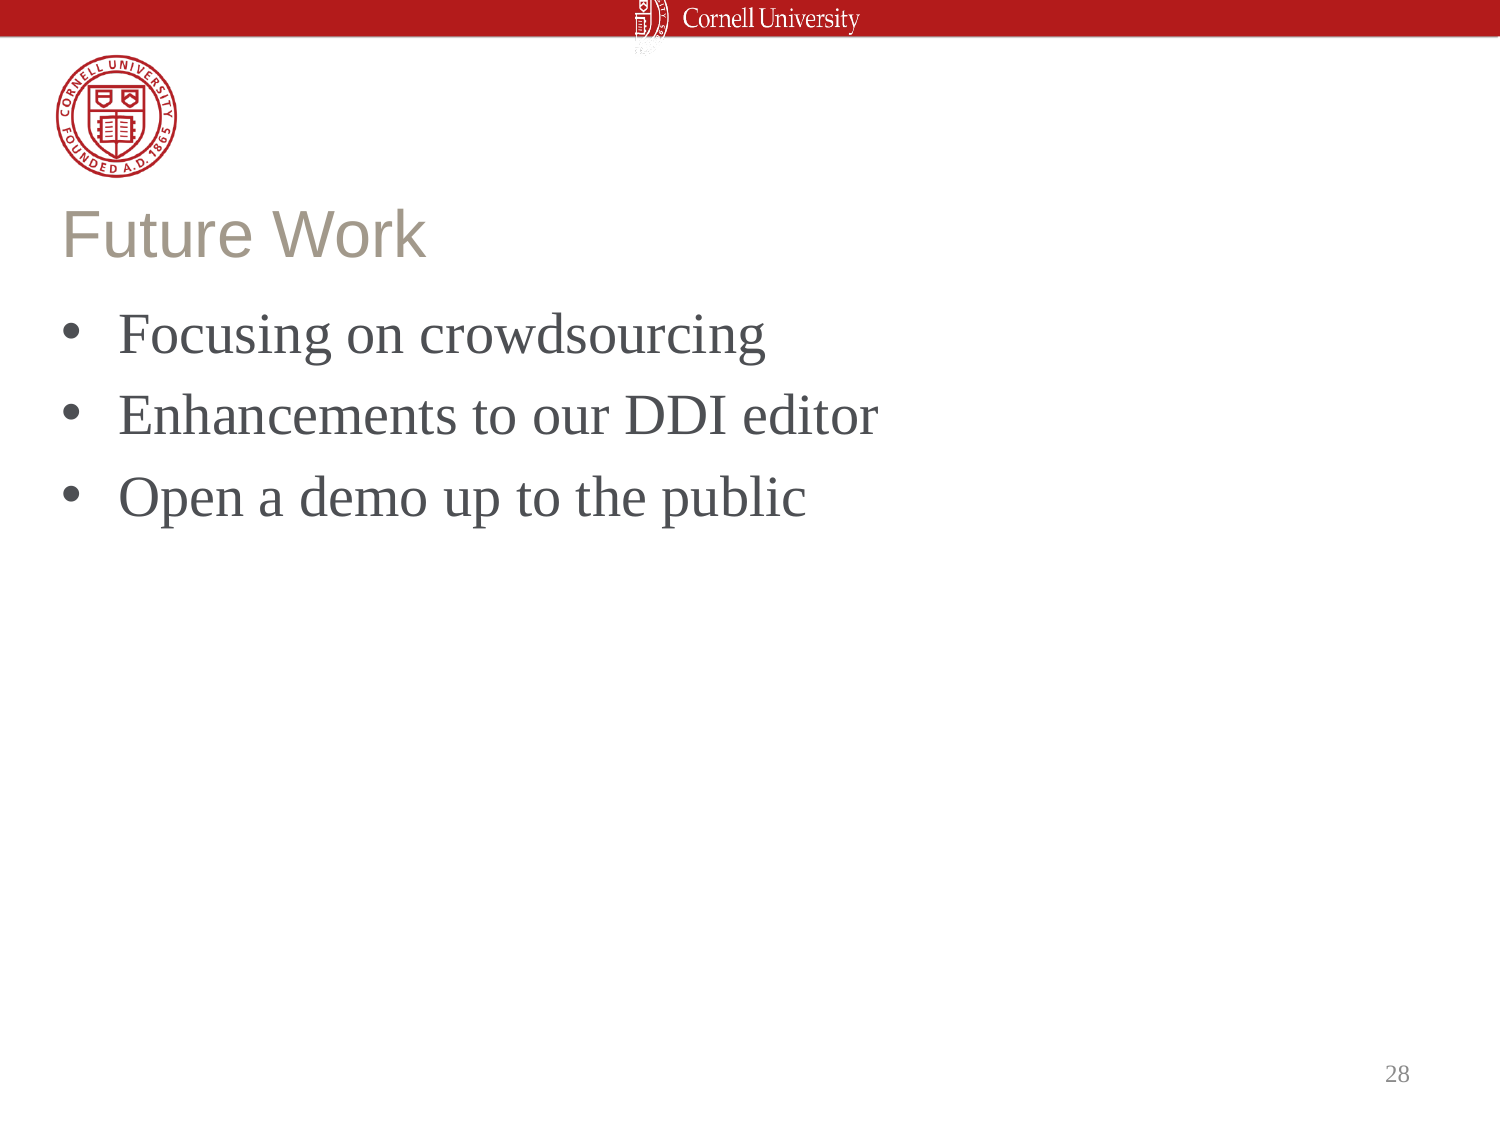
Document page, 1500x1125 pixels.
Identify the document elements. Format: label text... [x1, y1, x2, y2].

list Focusing on crowdsourcing Enhancements to our DDI editor Open a demo up to the public [46, 288, 1471, 944]
picture [635, 0, 860, 60]
picture [50, 50, 195, 174]
slide_number <number> [1074, 1042, 1425, 1103]
title Future Work [46, 174, 1471, 288]
